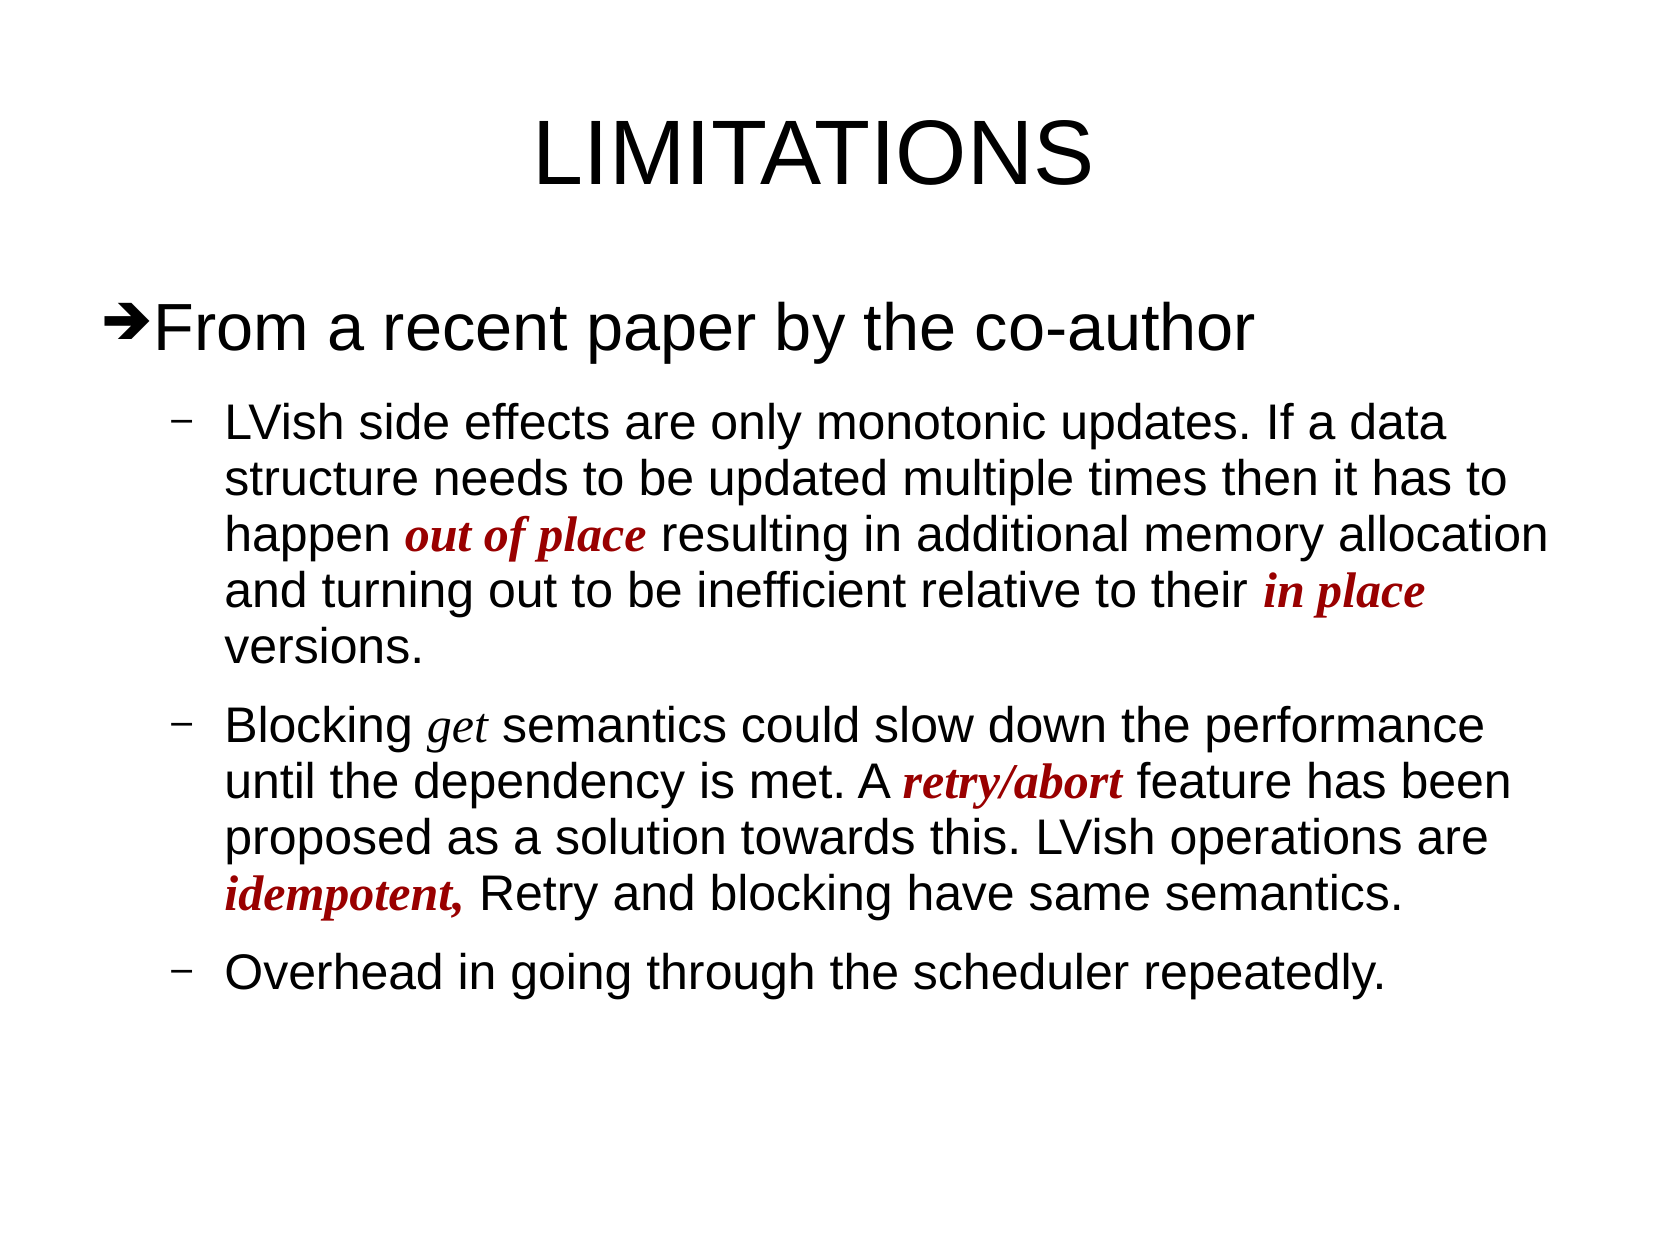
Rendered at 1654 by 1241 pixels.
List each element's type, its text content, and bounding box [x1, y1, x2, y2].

title LIMITATIONS [82, 49, 1571, 257]
list From a recent paper by the co-author LVish side effects are only monotonic updates. If a data structure needs to be updated multiple times then it has to happen out of place resulting in additional memory allocation and turning out to be inefficient relative to their in place versions. Blocking get semantics could slow down the performance until the dependency is met. A retry/abort feature has been proposed as a solution towards this. LVish operations are idempotent, Retry and blocking have same semantics. Overhead in going through the scheduler repeatedly. [82, 290, 1571, 1141]
